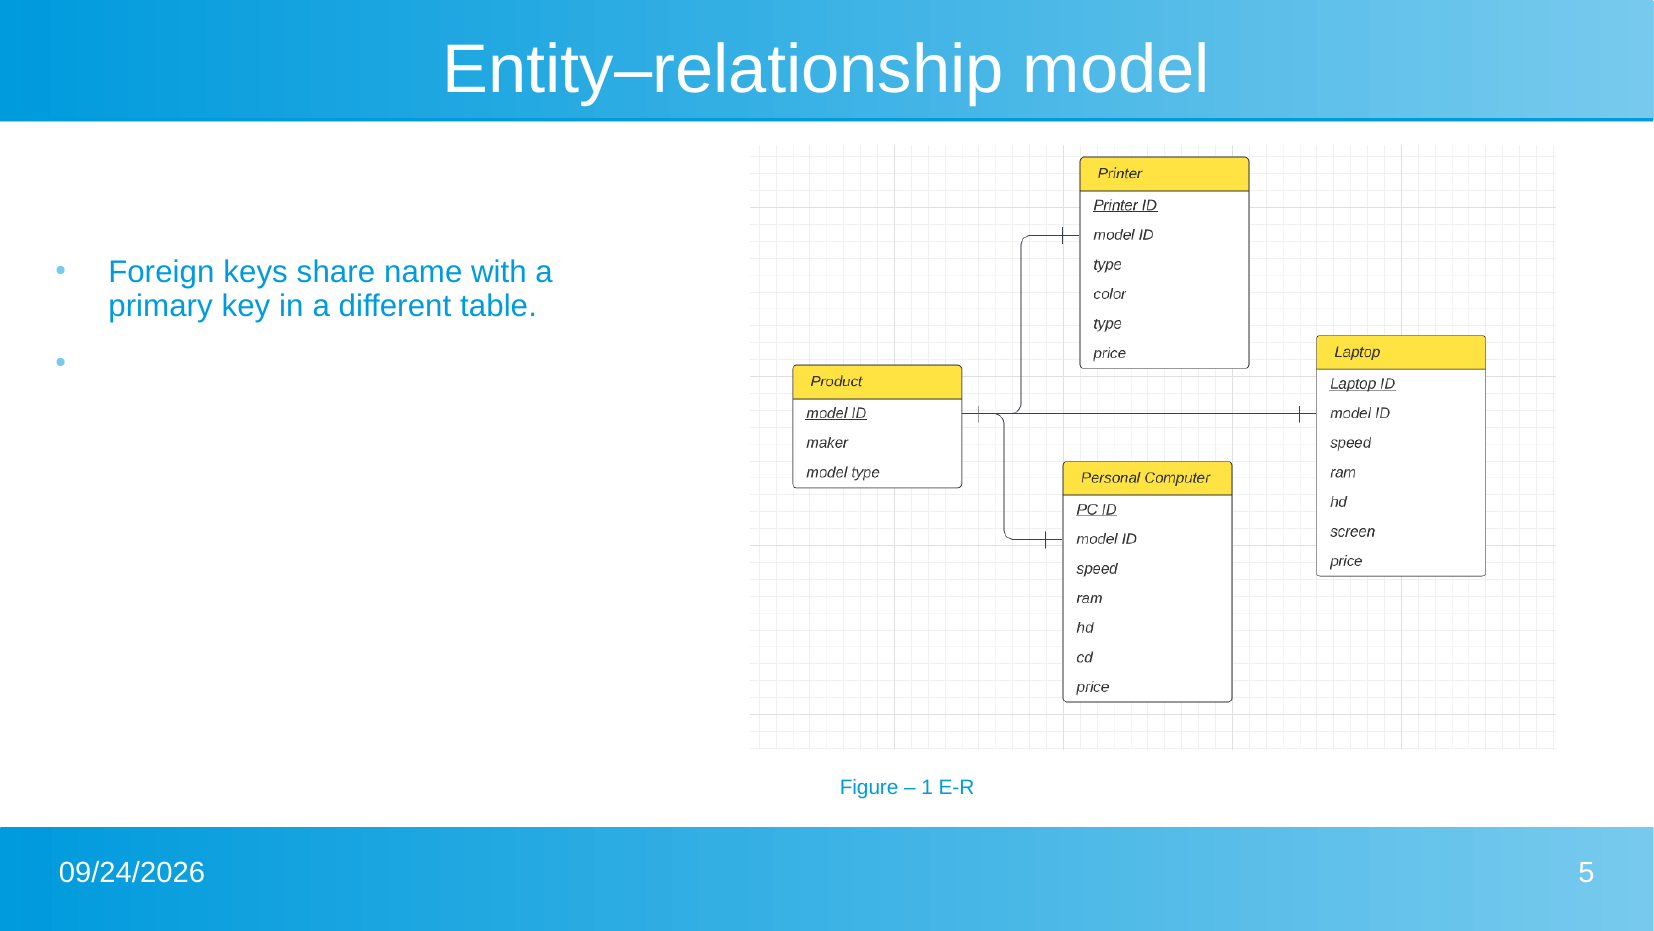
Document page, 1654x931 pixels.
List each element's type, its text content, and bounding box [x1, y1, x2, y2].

list Foreign keys share name with a primary key in a different table. [37, 196, 616, 788]
text_box Figure – 1 E-R [825, 768, 1538, 807]
picture [750, 145, 1556, 751]
title Entity–relationship model [59, 29, 1595, 108]
